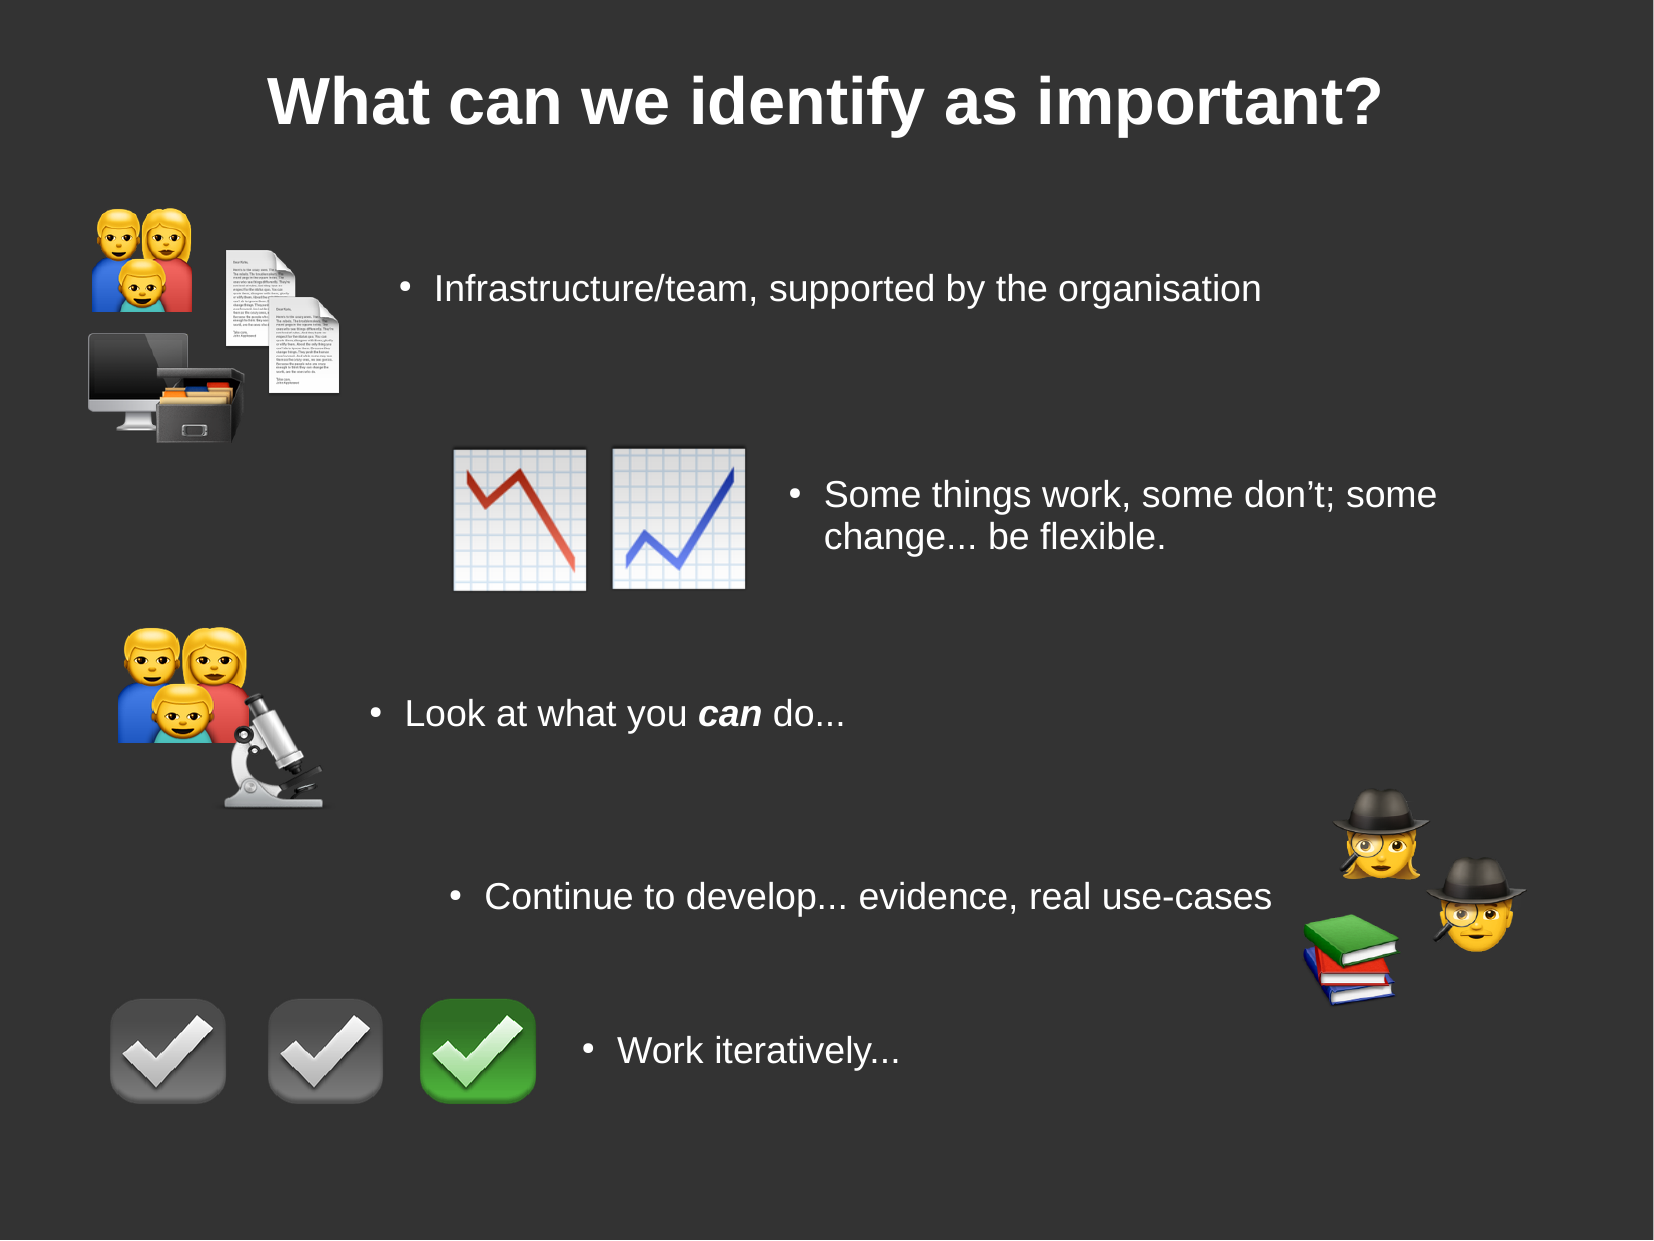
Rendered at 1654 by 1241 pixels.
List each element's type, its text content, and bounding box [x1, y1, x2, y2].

picture [88, 326, 250, 458]
picture [414, 995, 543, 1109]
picture [104, 995, 233, 1109]
picture [92, 206, 192, 313]
text_box Infrastructure/team, supported by the organisation [383, 259, 1560, 359]
picture [211, 244, 354, 398]
text_box Work iteratively... [566, 1021, 1075, 1079]
picture [437, 441, 762, 599]
picture [1299, 914, 1405, 1010]
picture [262, 995, 390, 1109]
title What can we identify as important? [82, 49, 1571, 154]
text_box Some things work, some don’t; some change... be flexible. [773, 466, 1607, 566]
picture [118, 625, 340, 810]
picture [1328, 785, 1529, 952]
text_box Look at what you can do... [354, 685, 1052, 742]
text_box Continue to develop... evidence, real use-cases [342, 868, 1288, 934]
